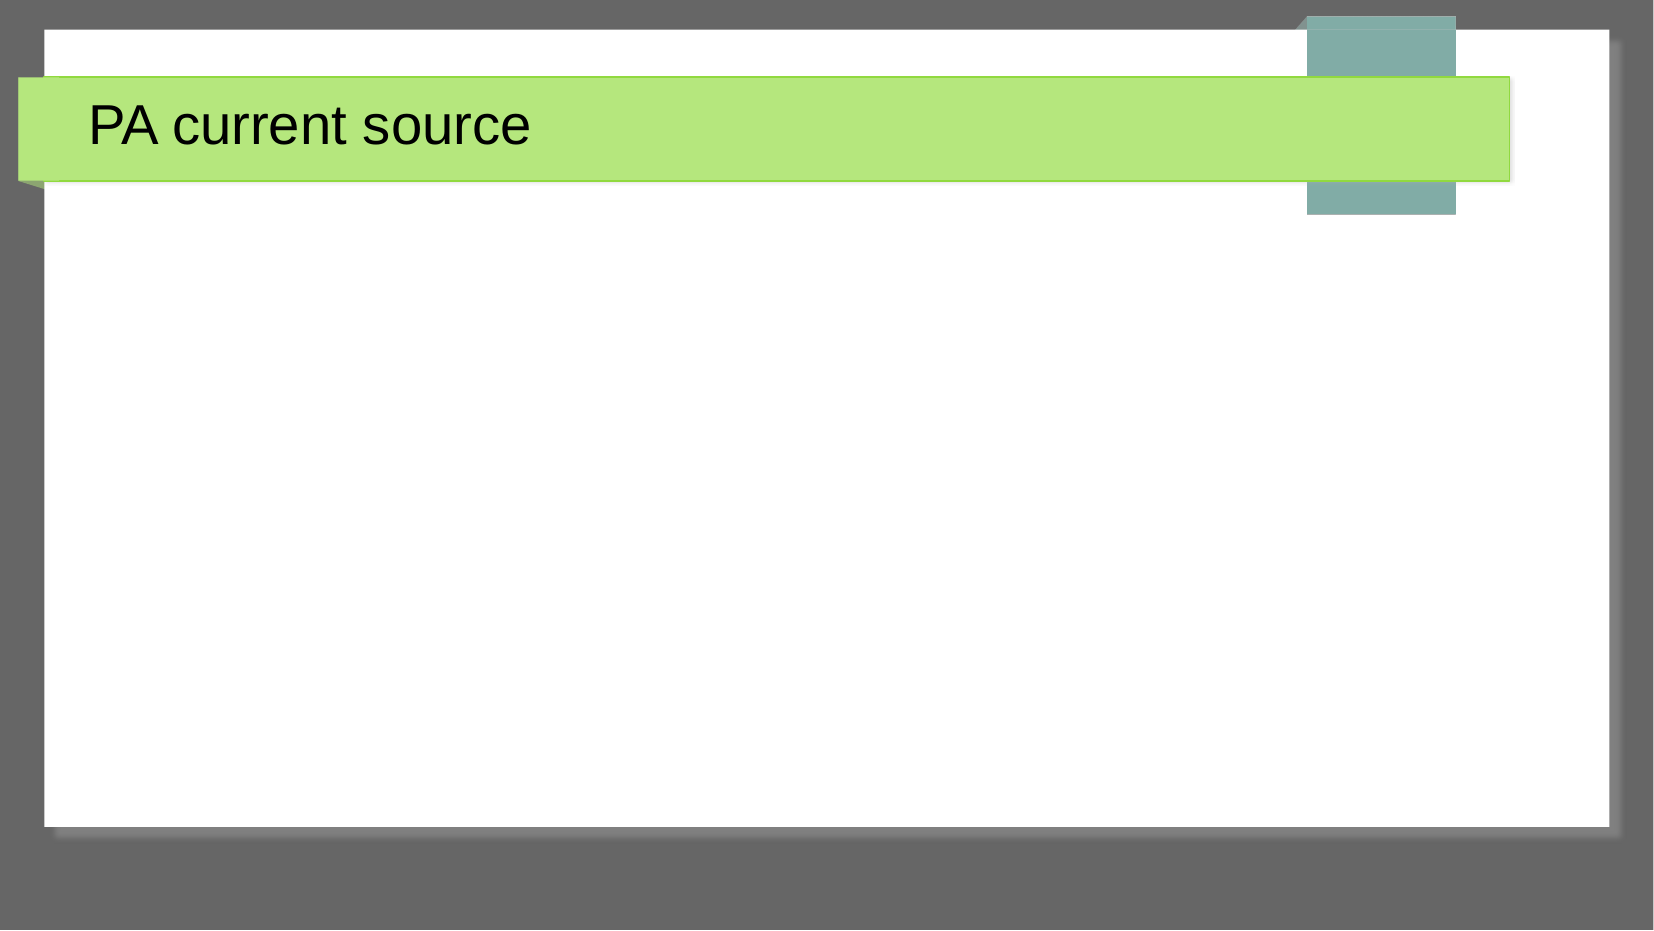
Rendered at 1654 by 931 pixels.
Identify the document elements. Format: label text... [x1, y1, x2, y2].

title PA current source [88, 73, 1506, 178]
